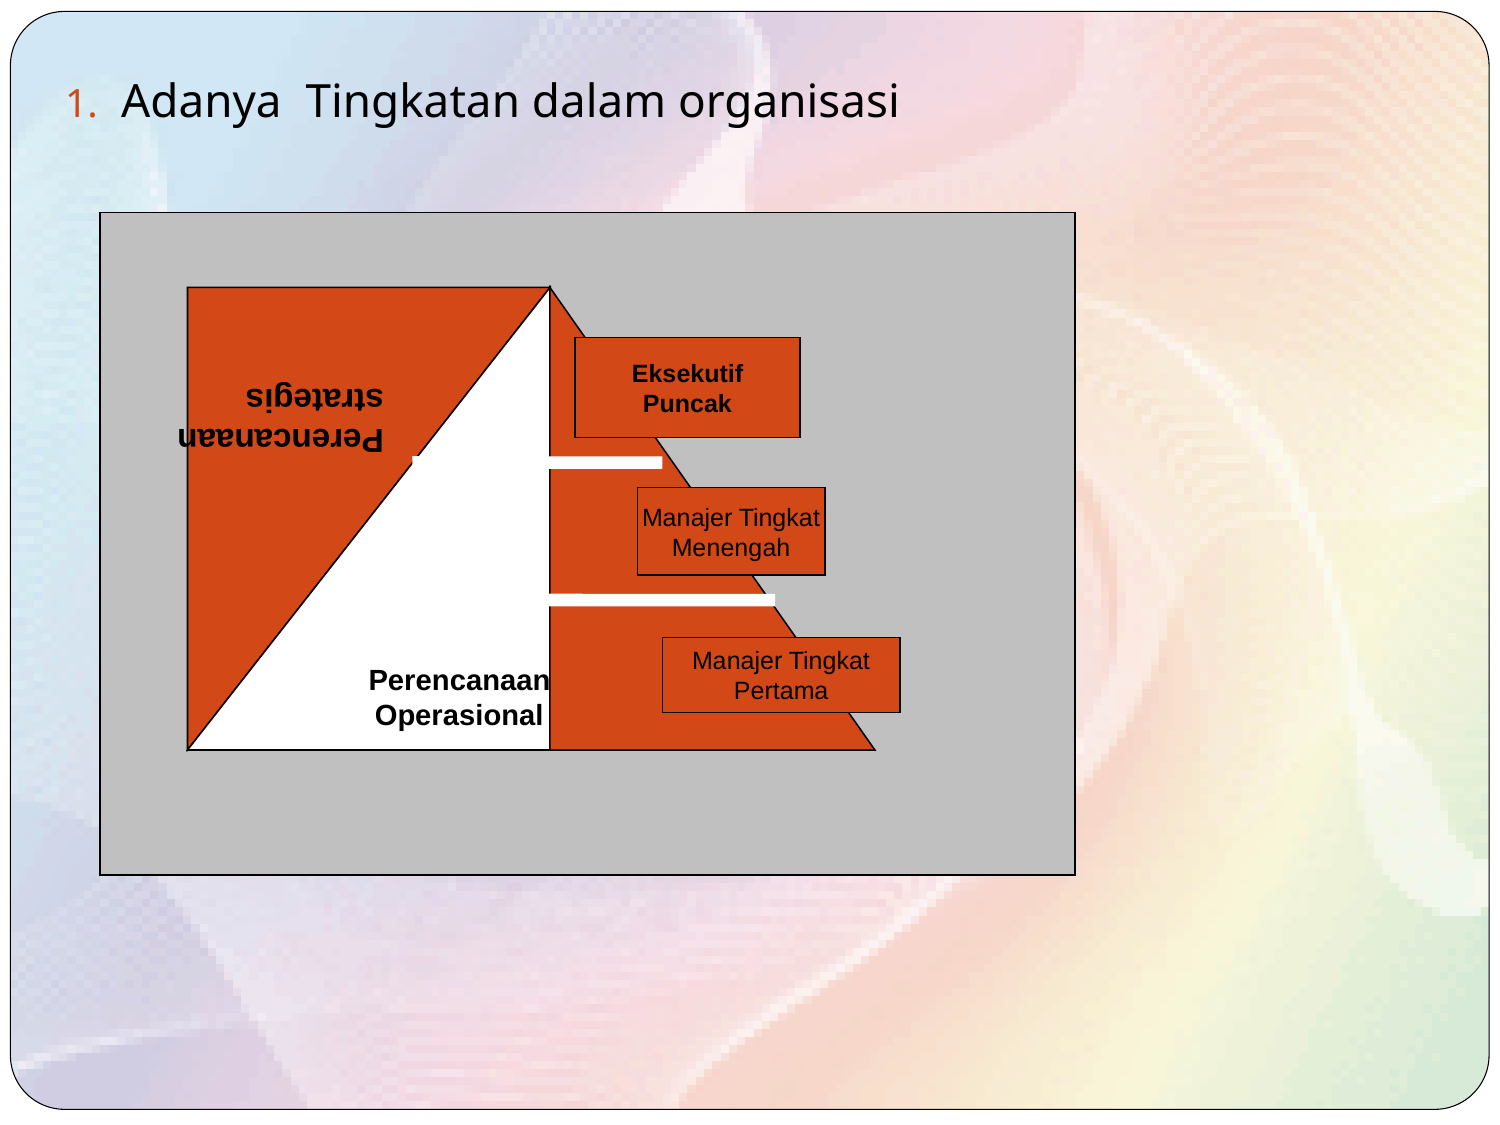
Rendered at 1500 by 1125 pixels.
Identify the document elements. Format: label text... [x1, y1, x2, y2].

text_box Perencanaan Operasional [417, 288, 549, 456]
text_box Manajer Tingkat Pertama [662, 638, 900, 713]
text_box Manajer Tingkat Menengah [637, 488, 825, 575]
text_box Eksekutif Puncak [575, 337, 800, 437]
text_box [100, 212, 1075, 875]
text_box Perencanaan strategis [187, 287, 549, 749]
text_box Perencanaan Operasional [187, 463, 549, 751]
list Adanya Tingkatan dalam organisasi [50, 75, 963, 150]
